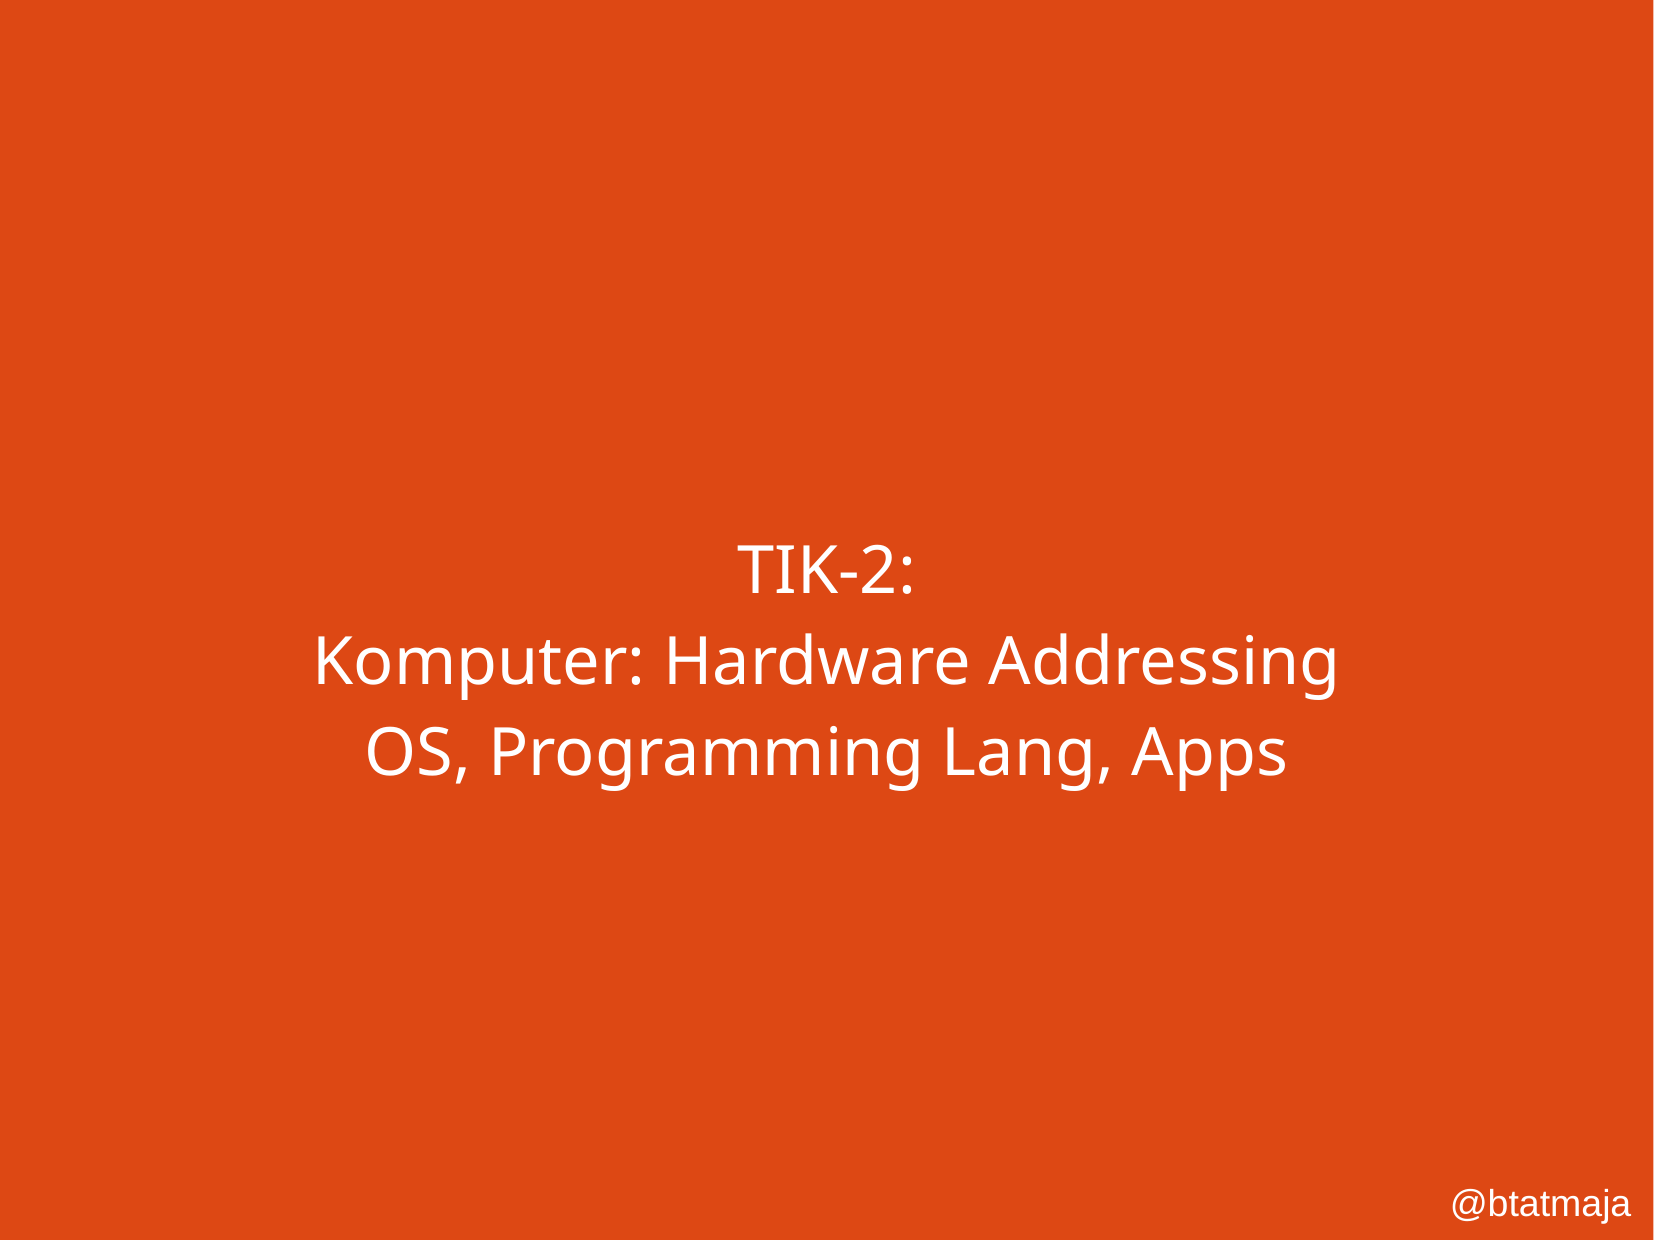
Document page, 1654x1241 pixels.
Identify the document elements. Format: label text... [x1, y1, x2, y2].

text_box @btatmaja [1435, 1175, 1647, 1233]
subtitle TIK-2: Komputer: Hardware Addressing OS, Programming Lang, Apps [82, 299, 1571, 1019]
